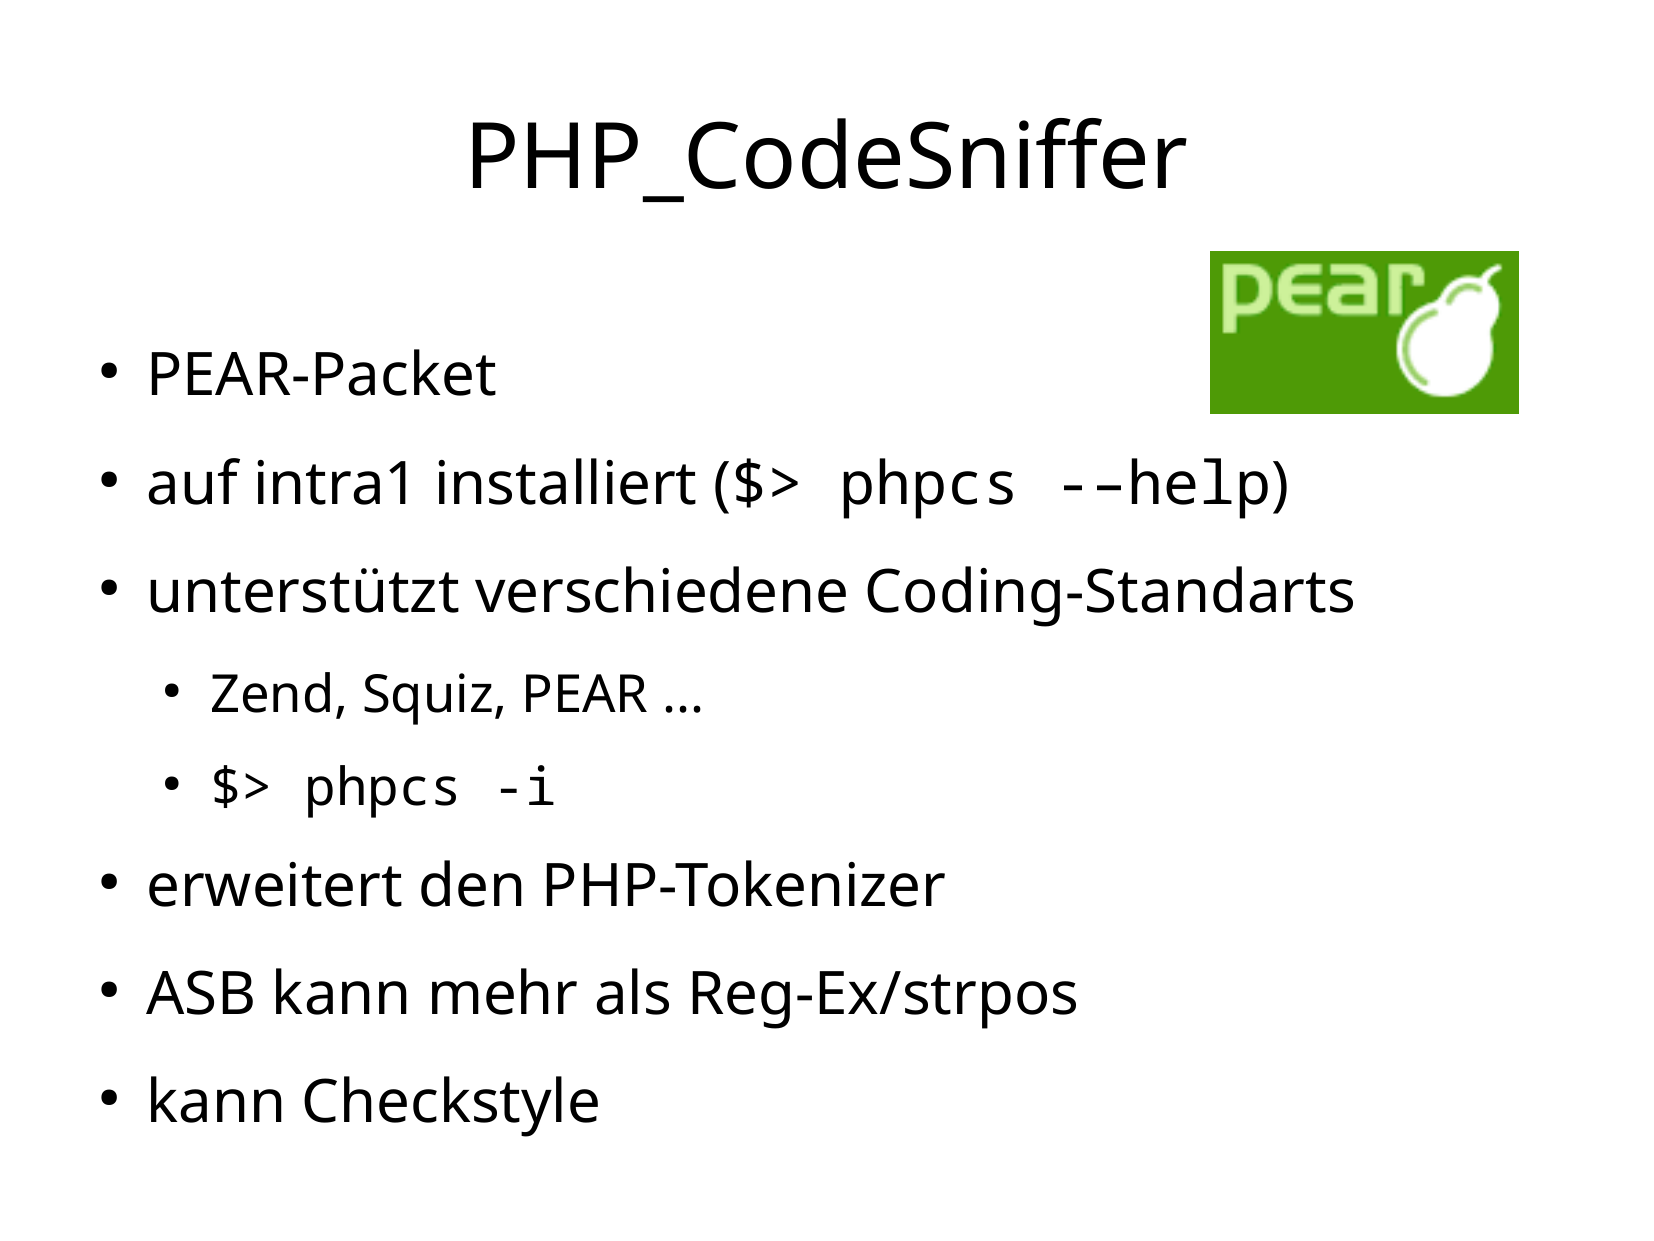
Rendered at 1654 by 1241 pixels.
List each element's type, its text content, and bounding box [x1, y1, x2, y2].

title PHP_CodeSniffer [82, 56, 1571, 250]
list PEAR-Packet auf intra1 installiert ($> phpcs -–help) unterstützt verschiedene Coding-Standarts Zend, Squiz, PEAR ... $> phpcs -i erweitert den PHP-Tokenizer ASB kann mehr als Reg-Ex/strpos kann Checkstyle [82, 331, 1571, 1150]
picture [1210, 251, 1519, 414]
